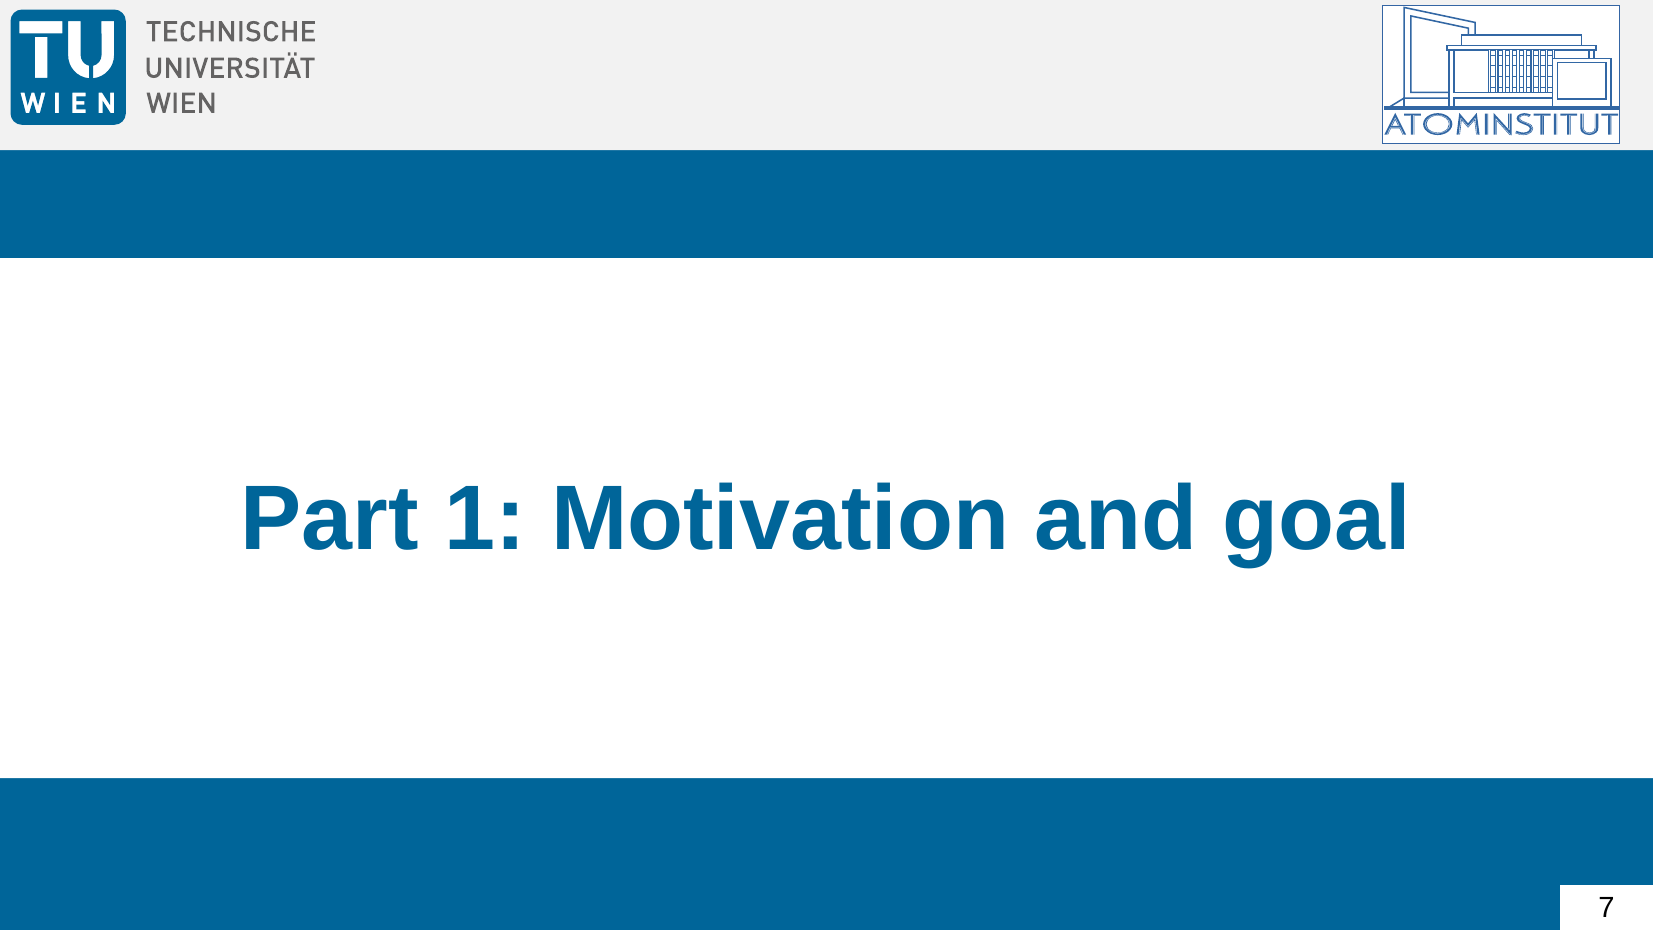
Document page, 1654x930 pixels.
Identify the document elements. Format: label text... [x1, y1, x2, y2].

title Part 1: Motivation and goal [0, 258, 1653, 779]
picture [1382, 5, 1620, 144]
